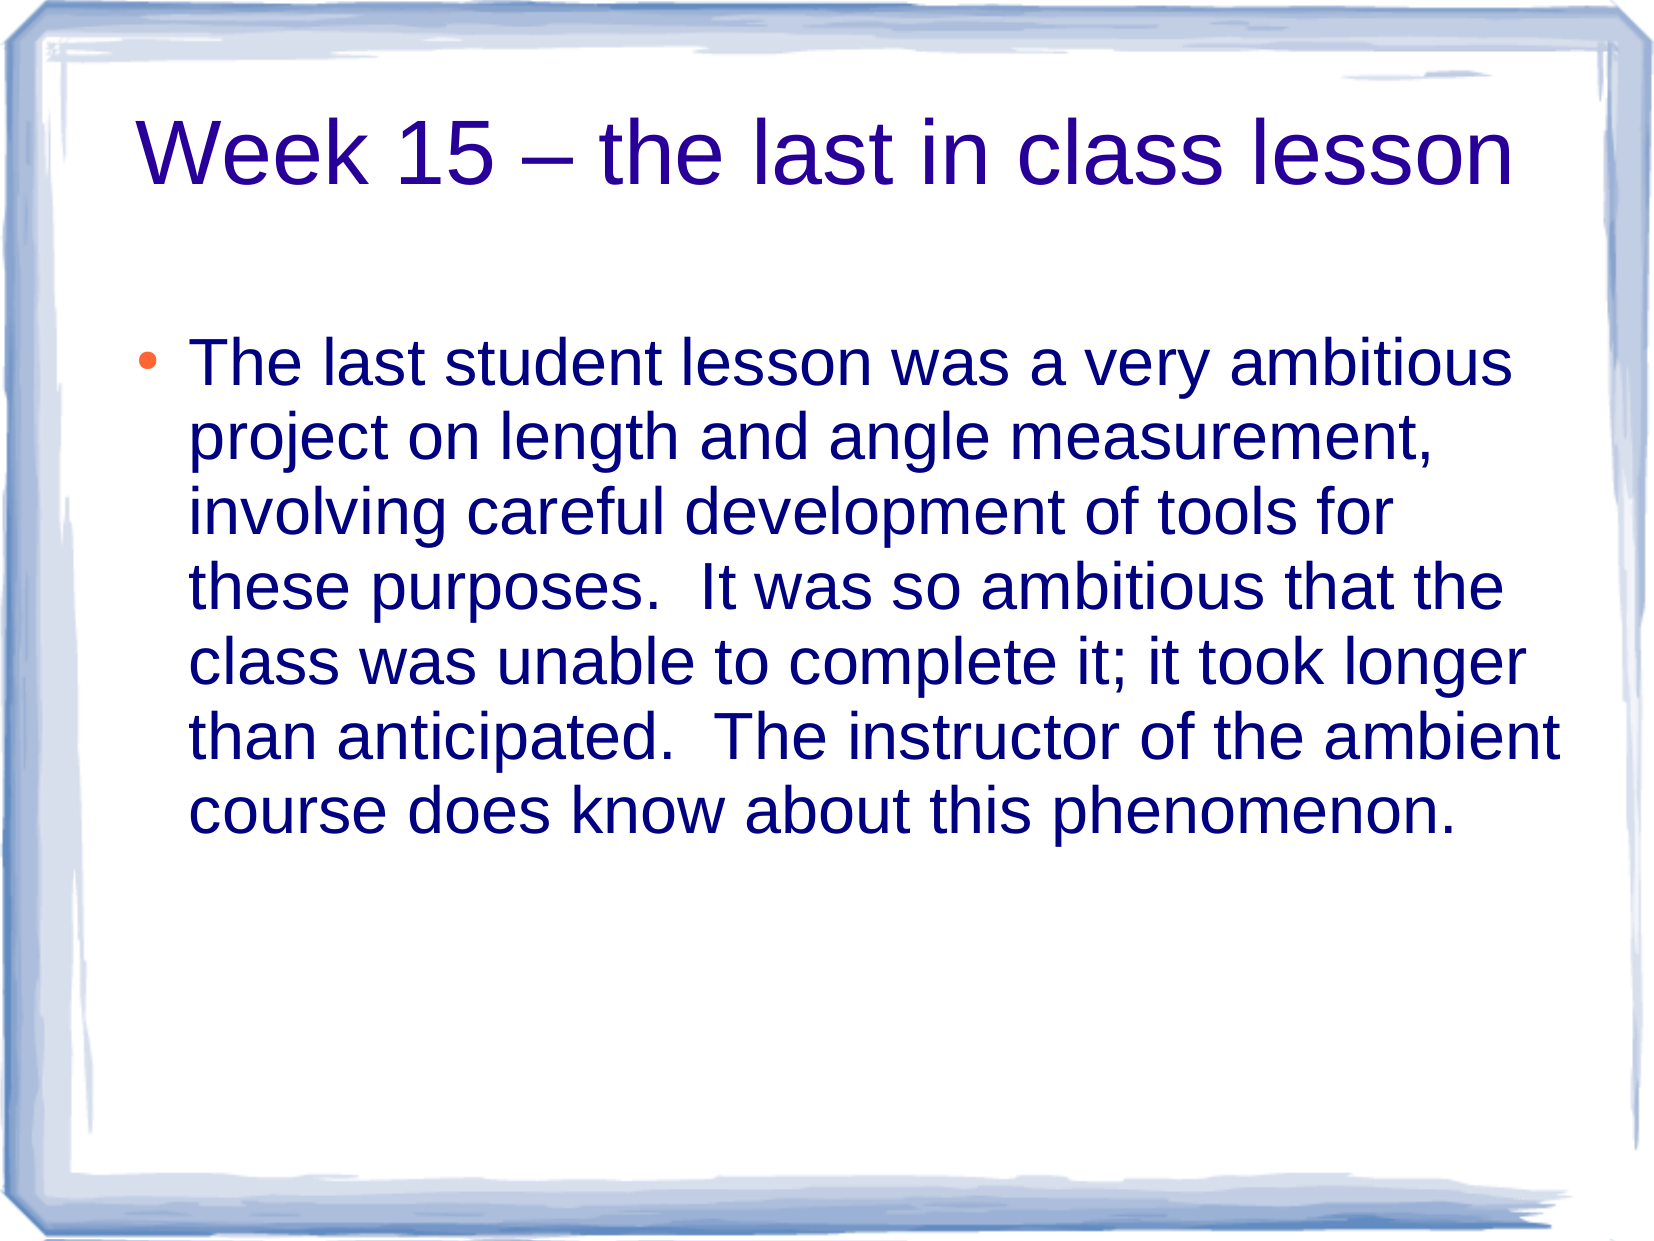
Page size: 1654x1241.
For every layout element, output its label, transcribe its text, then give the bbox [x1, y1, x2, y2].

picture [0, 0, 1654, 1241]
title Week 15 – the last in class lesson [82, 56, 1571, 250]
list The last student lesson was a very ambitious project on length and angle measurement, involving careful development of tools for these purposes. It was so ambitious that the class was unable to complete it; it took longer than anticipated. The instructor of the ambient course does know about this phenomenon. [118, 324, 1571, 990]
